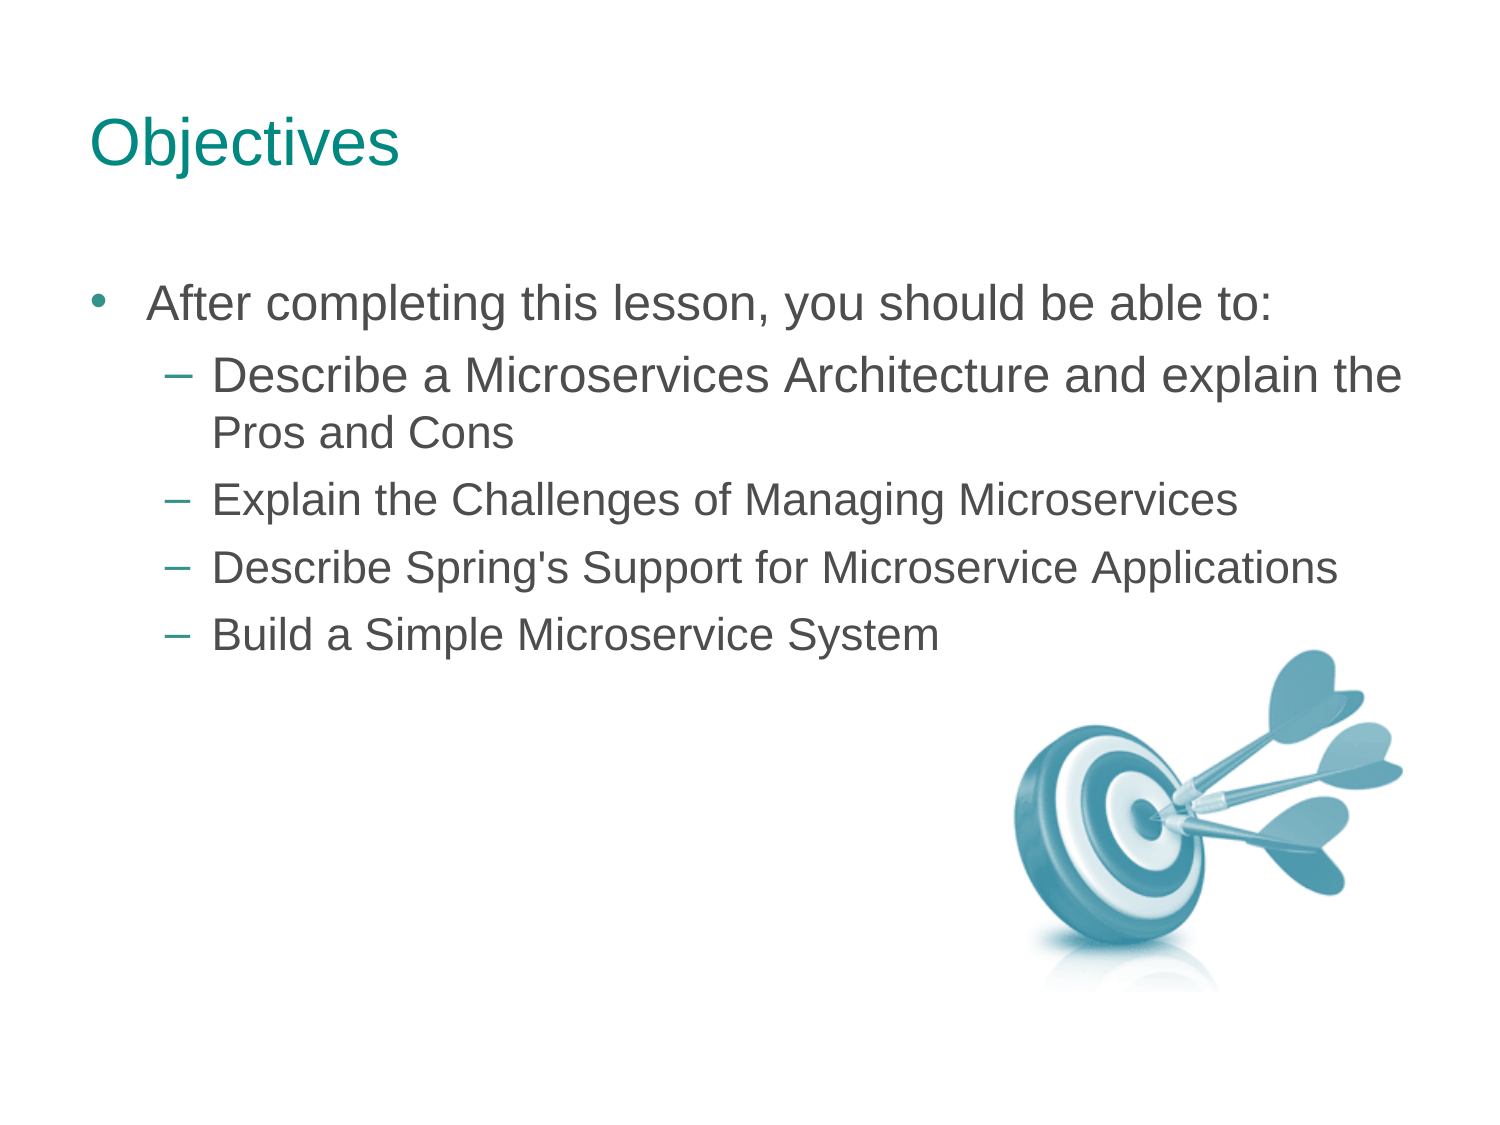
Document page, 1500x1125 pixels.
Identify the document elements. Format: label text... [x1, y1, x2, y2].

list After completing this lesson, you should be able to: Describe a Microservices Architecture and explain the Pros and Cons Explain the Challenges of Managing Microservices Describe Spring's Support for Microservice Applications Build a Simple Microservice System [75, 262, 1426, 1005]
title Objectives [75, 45, 1426, 233]
